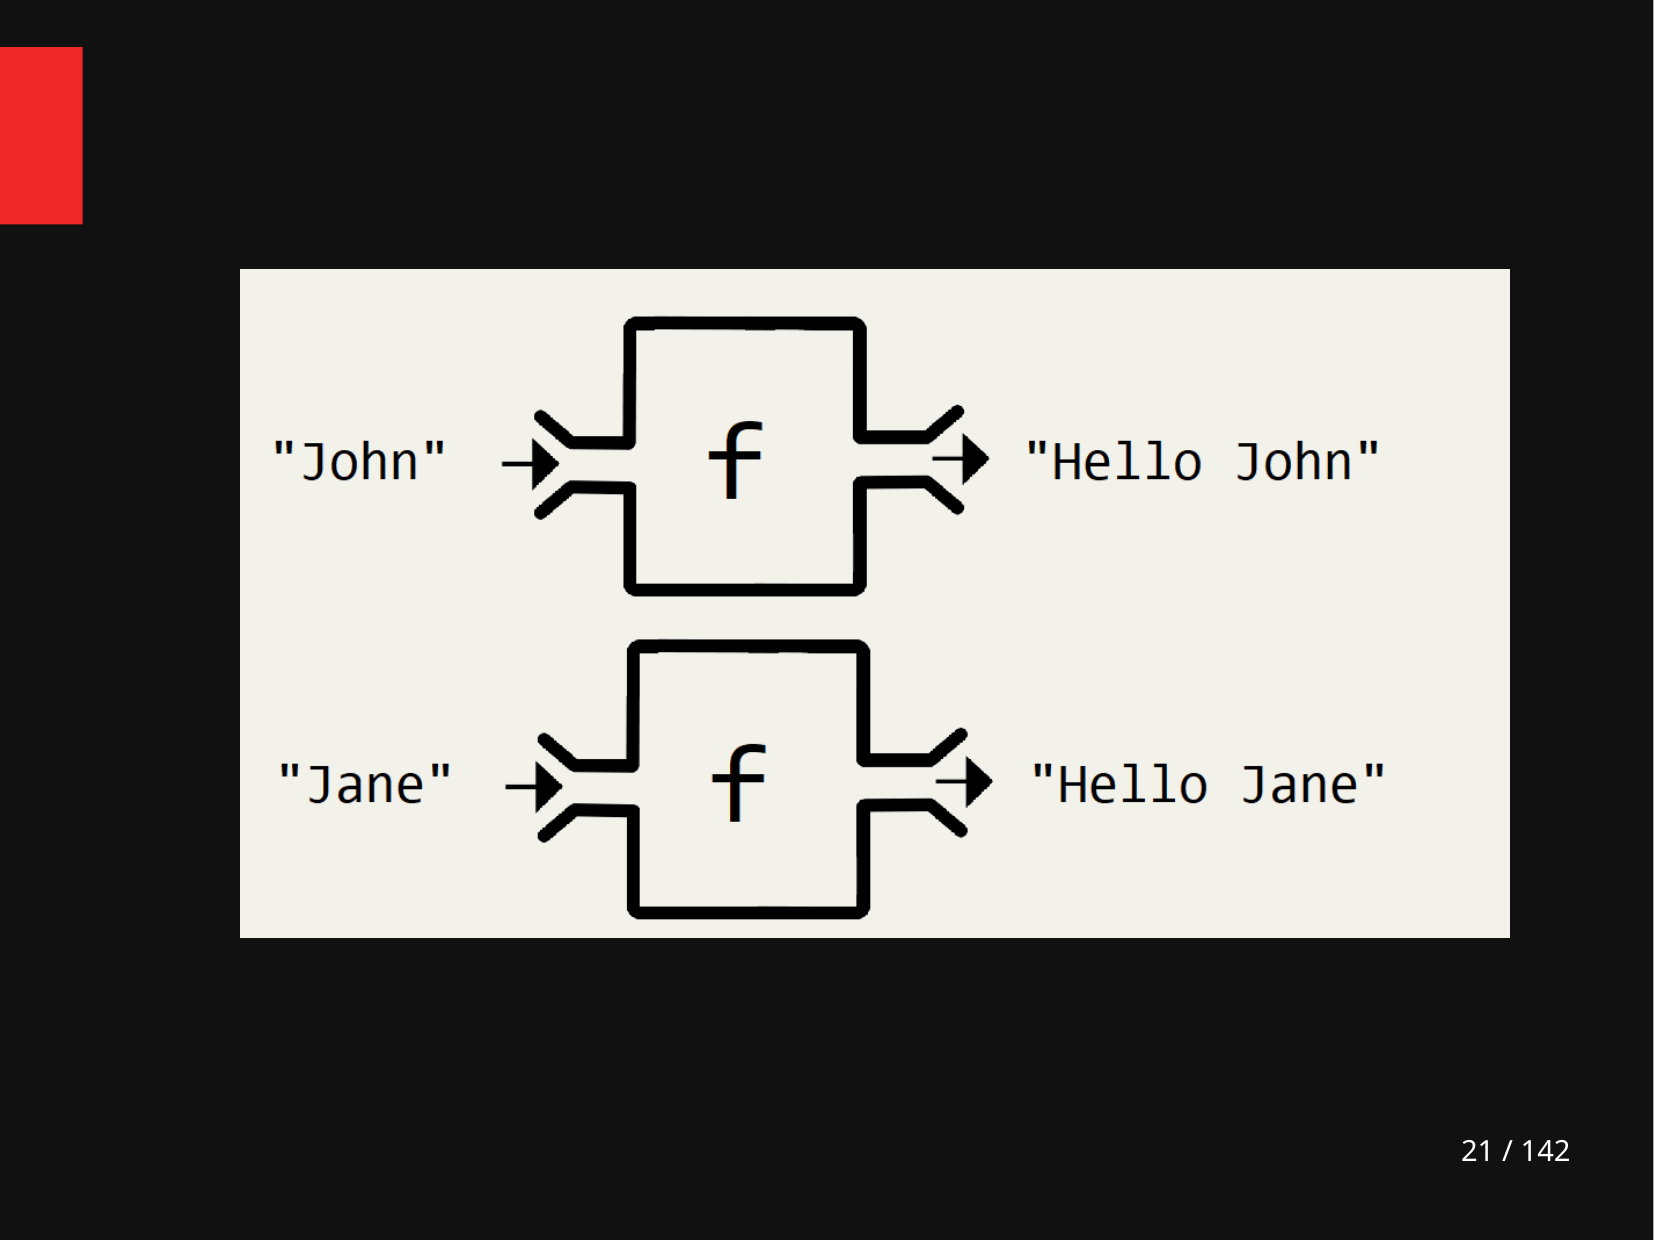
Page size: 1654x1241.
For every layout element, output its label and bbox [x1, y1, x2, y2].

picture [240, 269, 1510, 938]
